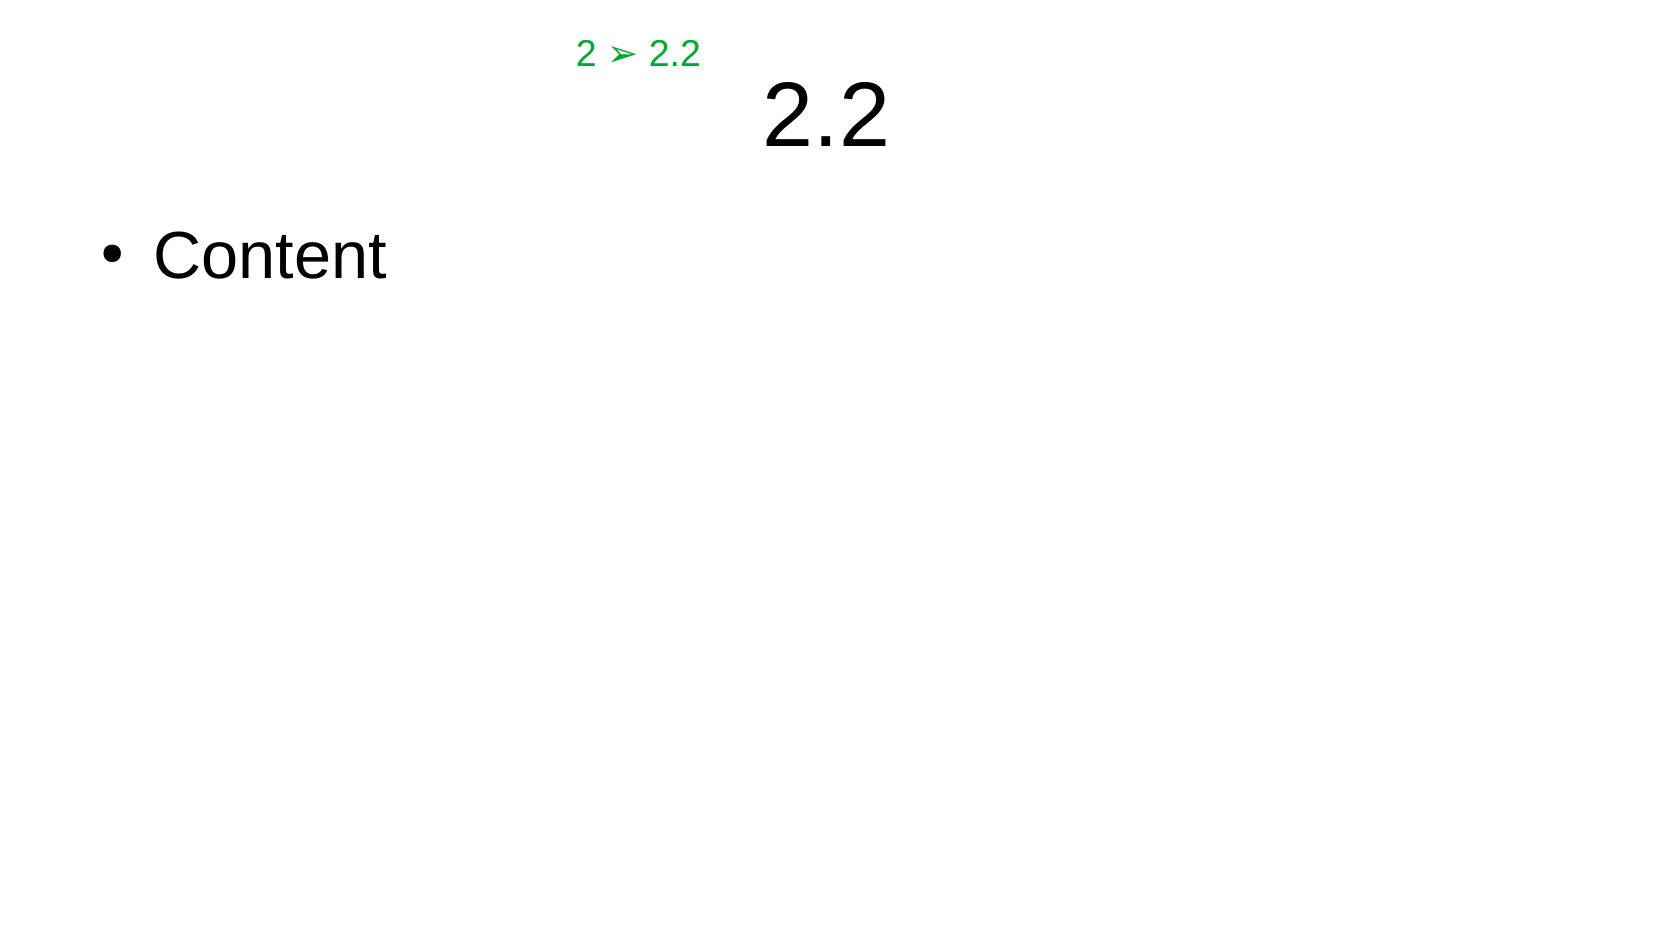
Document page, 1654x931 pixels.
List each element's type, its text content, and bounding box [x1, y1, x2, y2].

text_box 2 ➢ 2.2 [561, 24, 727, 82]
title 2.2 [82, 37, 1571, 193]
list Content [82, 217, 1571, 758]
